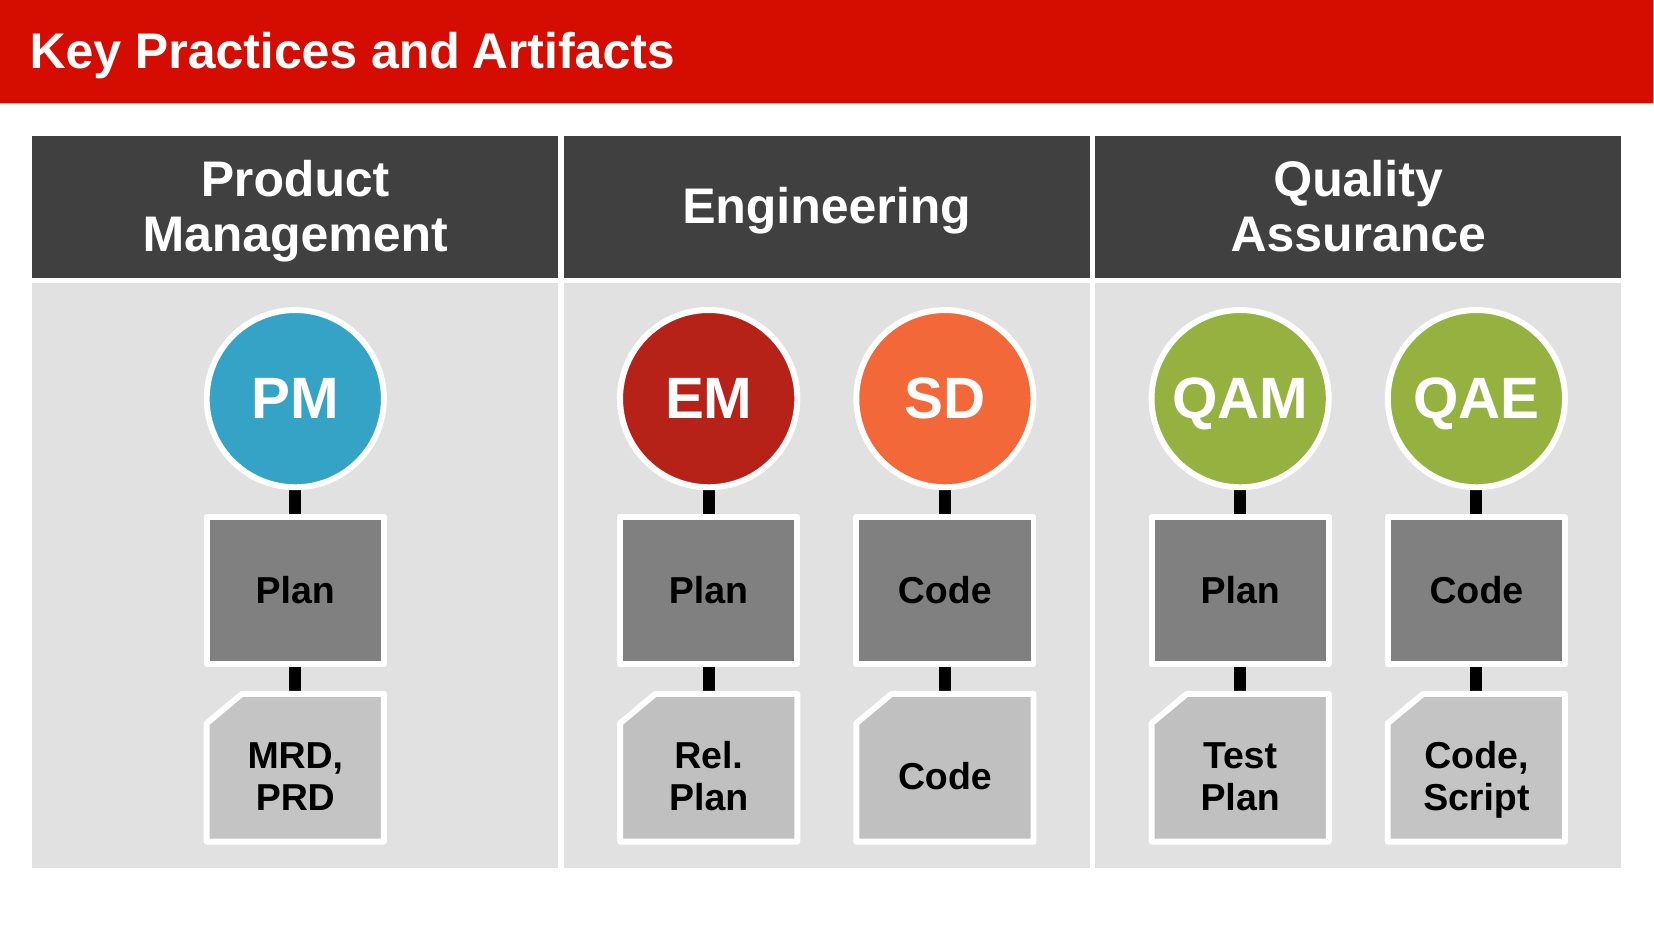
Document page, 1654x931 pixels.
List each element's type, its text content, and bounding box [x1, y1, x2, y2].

text_box Plan [1151, 516, 1329, 665]
text_box EM [620, 310, 798, 488]
text_box PM [206, 310, 384, 488]
text_box Code [1387, 516, 1566, 665]
text_box Code [856, 693, 1034, 842]
title Key Practices and Artifacts [0, 0, 1654, 104]
text_box Code, Script [1387, 693, 1566, 842]
text_box SD [856, 310, 1034, 488]
text_box Product Management [29, 132, 561, 280]
text_box Engineering [561, 132, 1092, 281]
text_box Rel. Plan [620, 693, 798, 842]
text_box Plan [620, 516, 798, 665]
text_box Plan [206, 516, 384, 665]
text_box Code [856, 516, 1034, 665]
text_box Test Plan [1151, 693, 1329, 842]
text_box QAM [1151, 310, 1329, 488]
text_box Quality Assurance [1092, 132, 1625, 281]
text_box QAE [1387, 310, 1566, 488]
text_box MRD, PRD [206, 693, 384, 842]
text_box [0, 280, 1654, 931]
